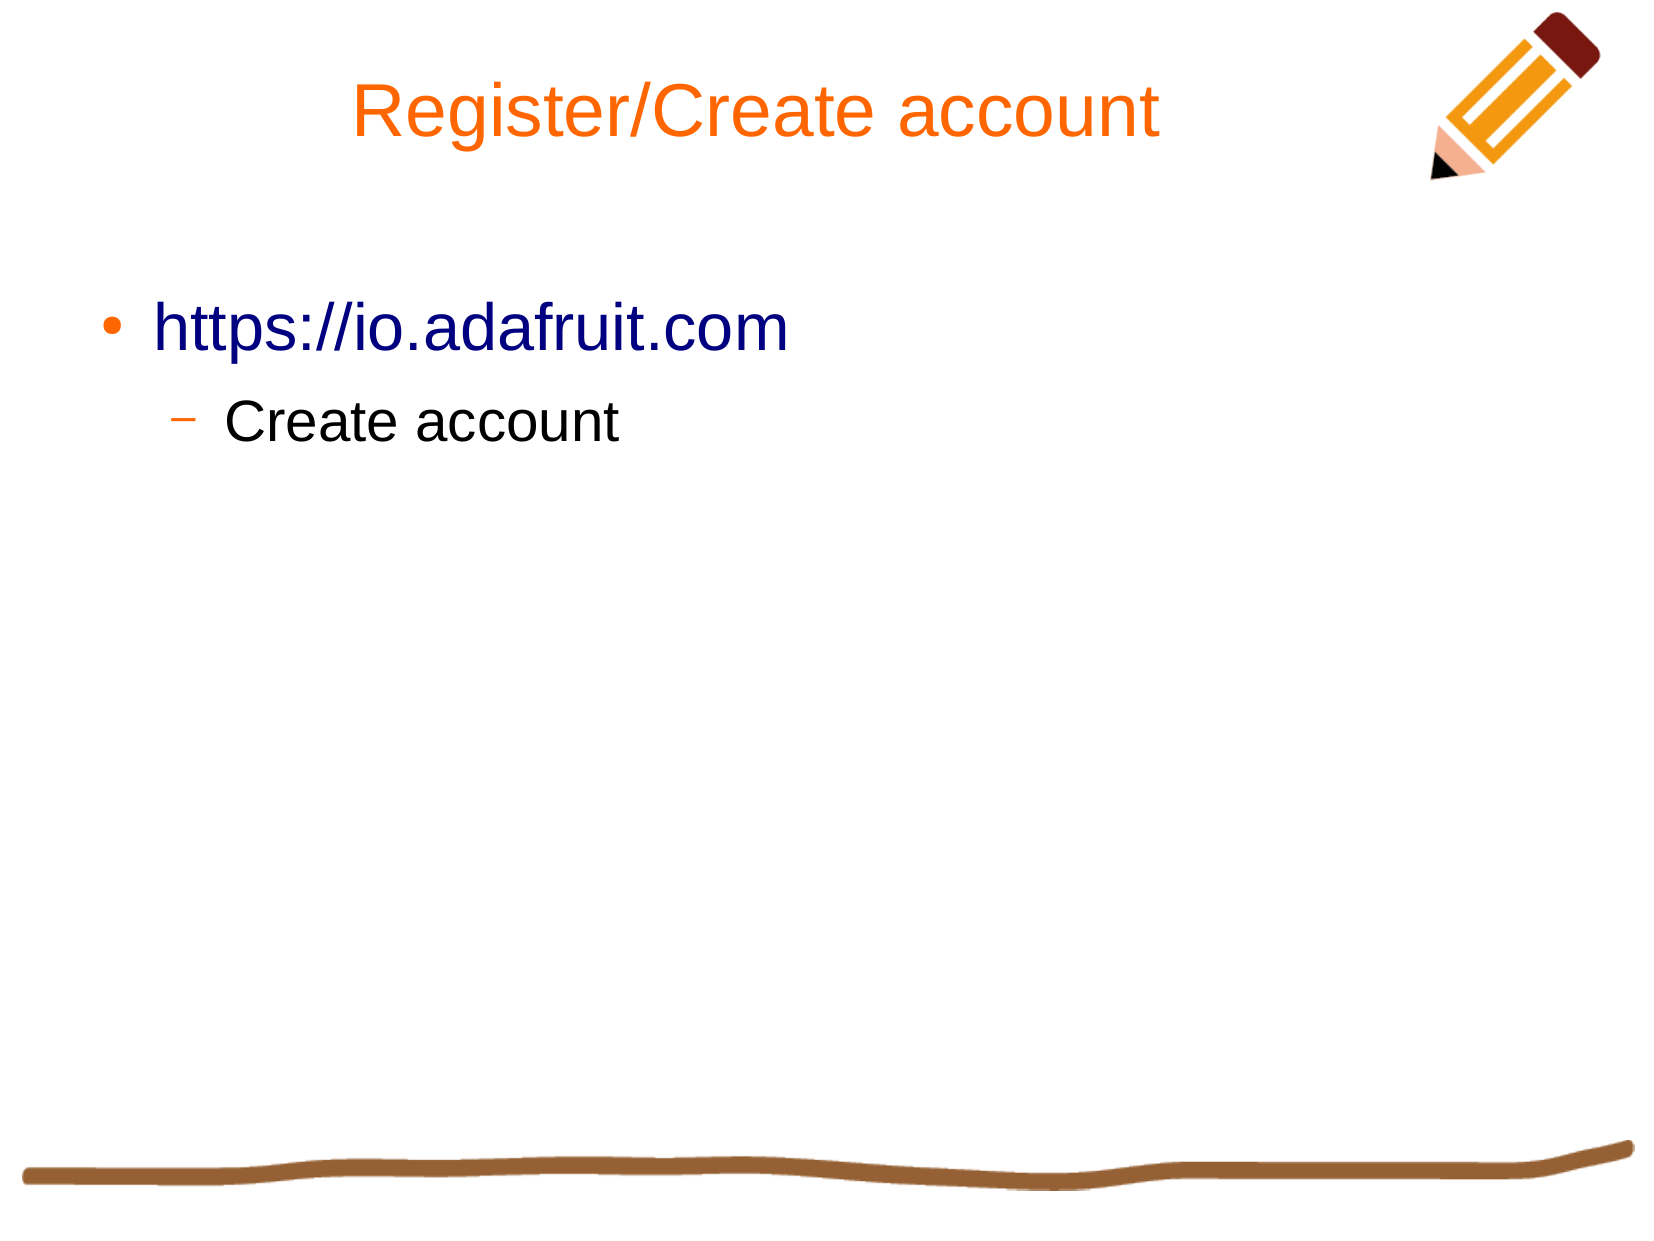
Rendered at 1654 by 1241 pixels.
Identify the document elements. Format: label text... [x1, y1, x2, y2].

picture [1430, 12, 1601, 181]
list https://io.adafruit.com Create account [82, 290, 809, 1122]
picture [22, 1140, 1635, 1191]
title Register/Create account [82, 49, 1430, 172]
